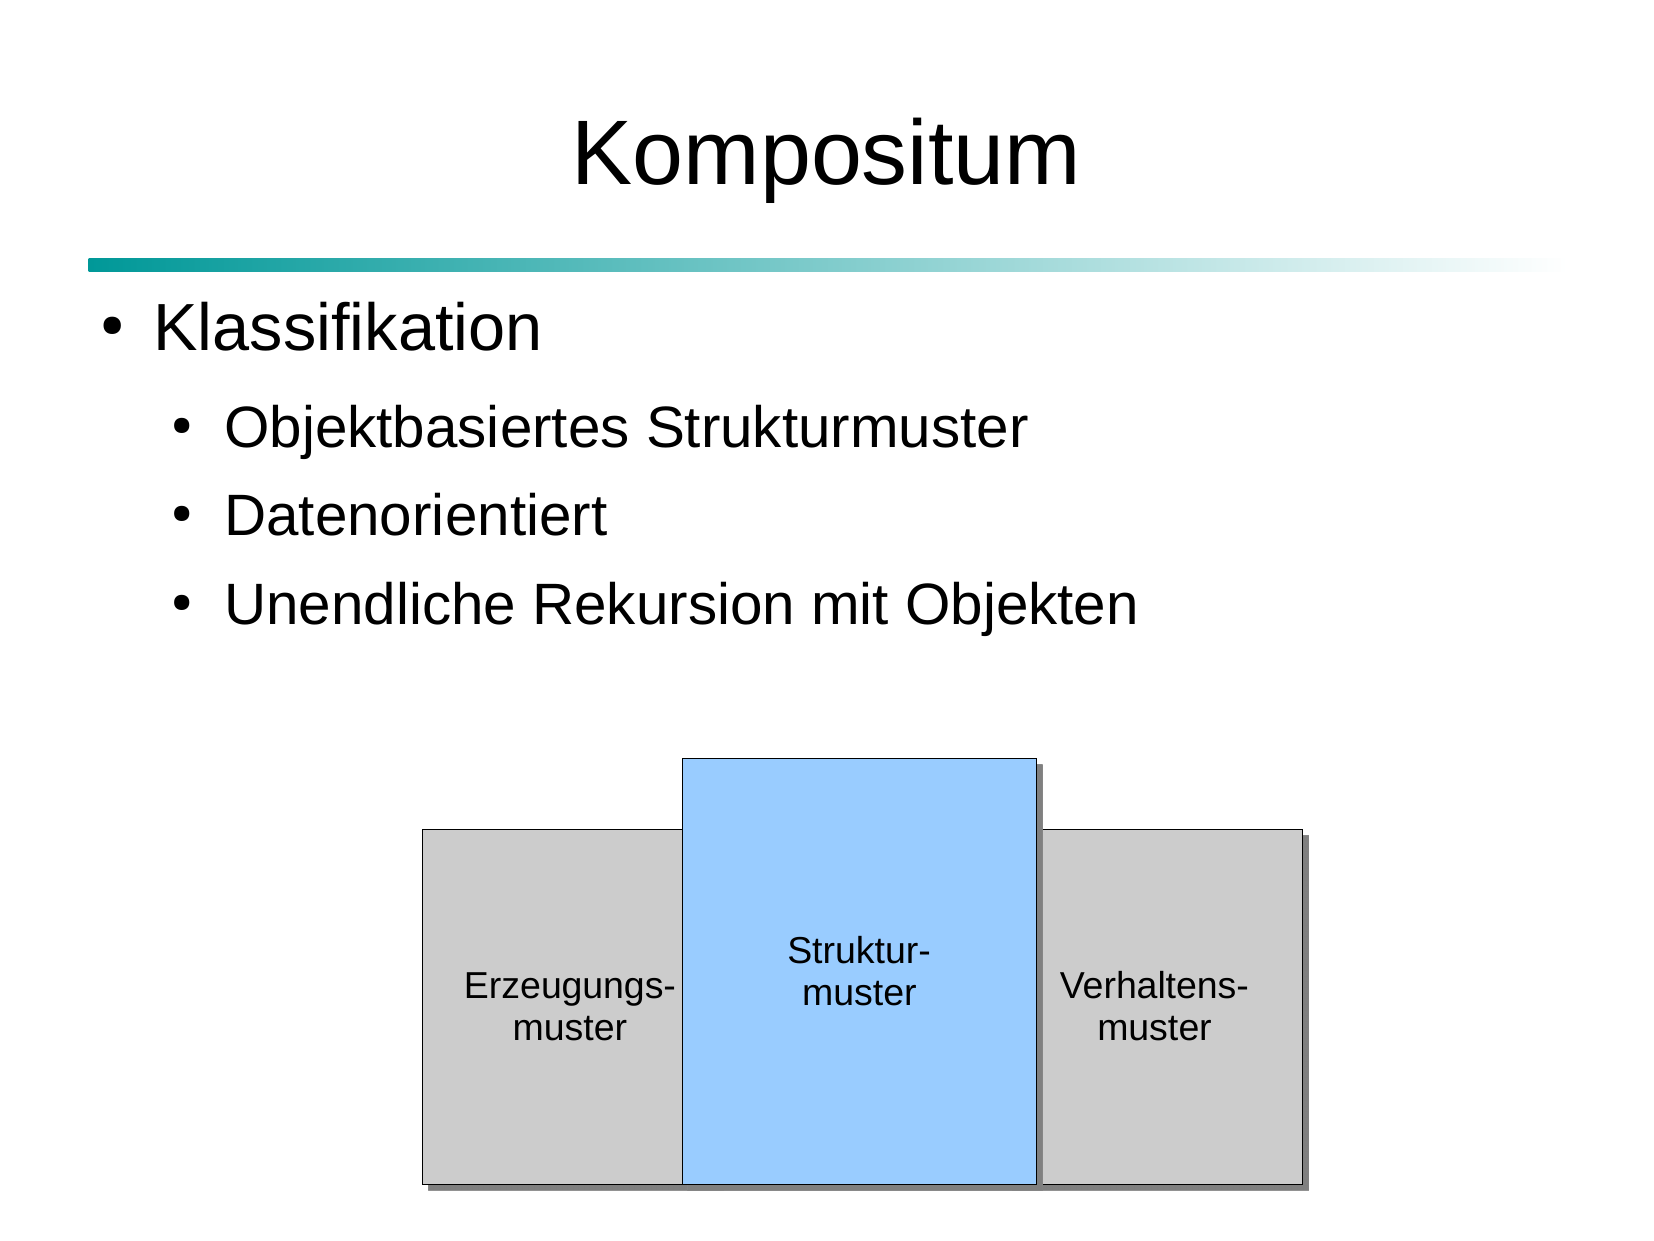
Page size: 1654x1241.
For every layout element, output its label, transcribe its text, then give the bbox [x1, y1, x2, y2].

text_box Erzeugungs- muster [422, 829, 682, 1185]
text_box Struktur- muster [682, 758, 1037, 1185]
list Klassifikation Objektbasiertes Strukturmuster Datenorientiert Unendliche Rekursion mit Objekten [82, 290, 1571, 1109]
text_box Verhaltens- muster [1037, 829, 1303, 1185]
title Kompositum [82, 49, 1571, 257]
